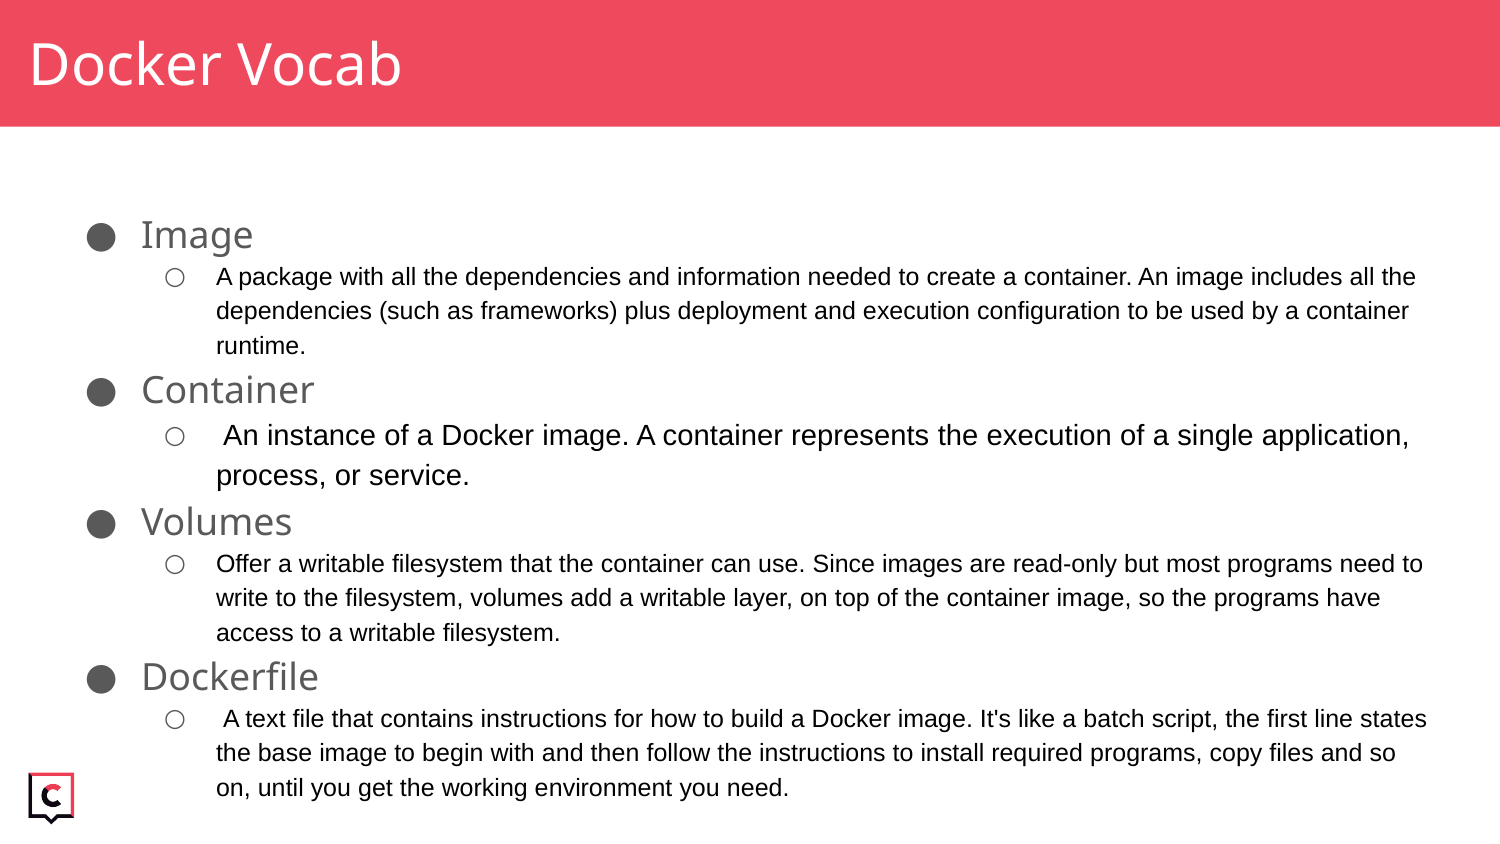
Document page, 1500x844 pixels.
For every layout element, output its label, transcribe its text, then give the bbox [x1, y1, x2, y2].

picture [19, 764, 82, 830]
list Image A package with all the dependencies and information needed to create a container. An image includes all the dependencies (such as frameworks) plus deployment and execution configuration to be used by a container runtime. Container An instance of a Docker image. A container represents the execution of a single application, process, or service. Volumes Offer a writable filesystem that the container can use. Since images are read-only but most programs need to write to the filesystem, volumes add a writable layer, on top of the container image, so the programs have access to a writable filesystem. Dockerfile A text file that contains instructions for how to build a Docker image. It's like a batch script, the first line states the base image to begin with and then follow the instructions to install required programs, copy files and so on, until you get the working environment you need. [51, 189, 1449, 750]
title Docker Vocab [13, 12, 1412, 107]
